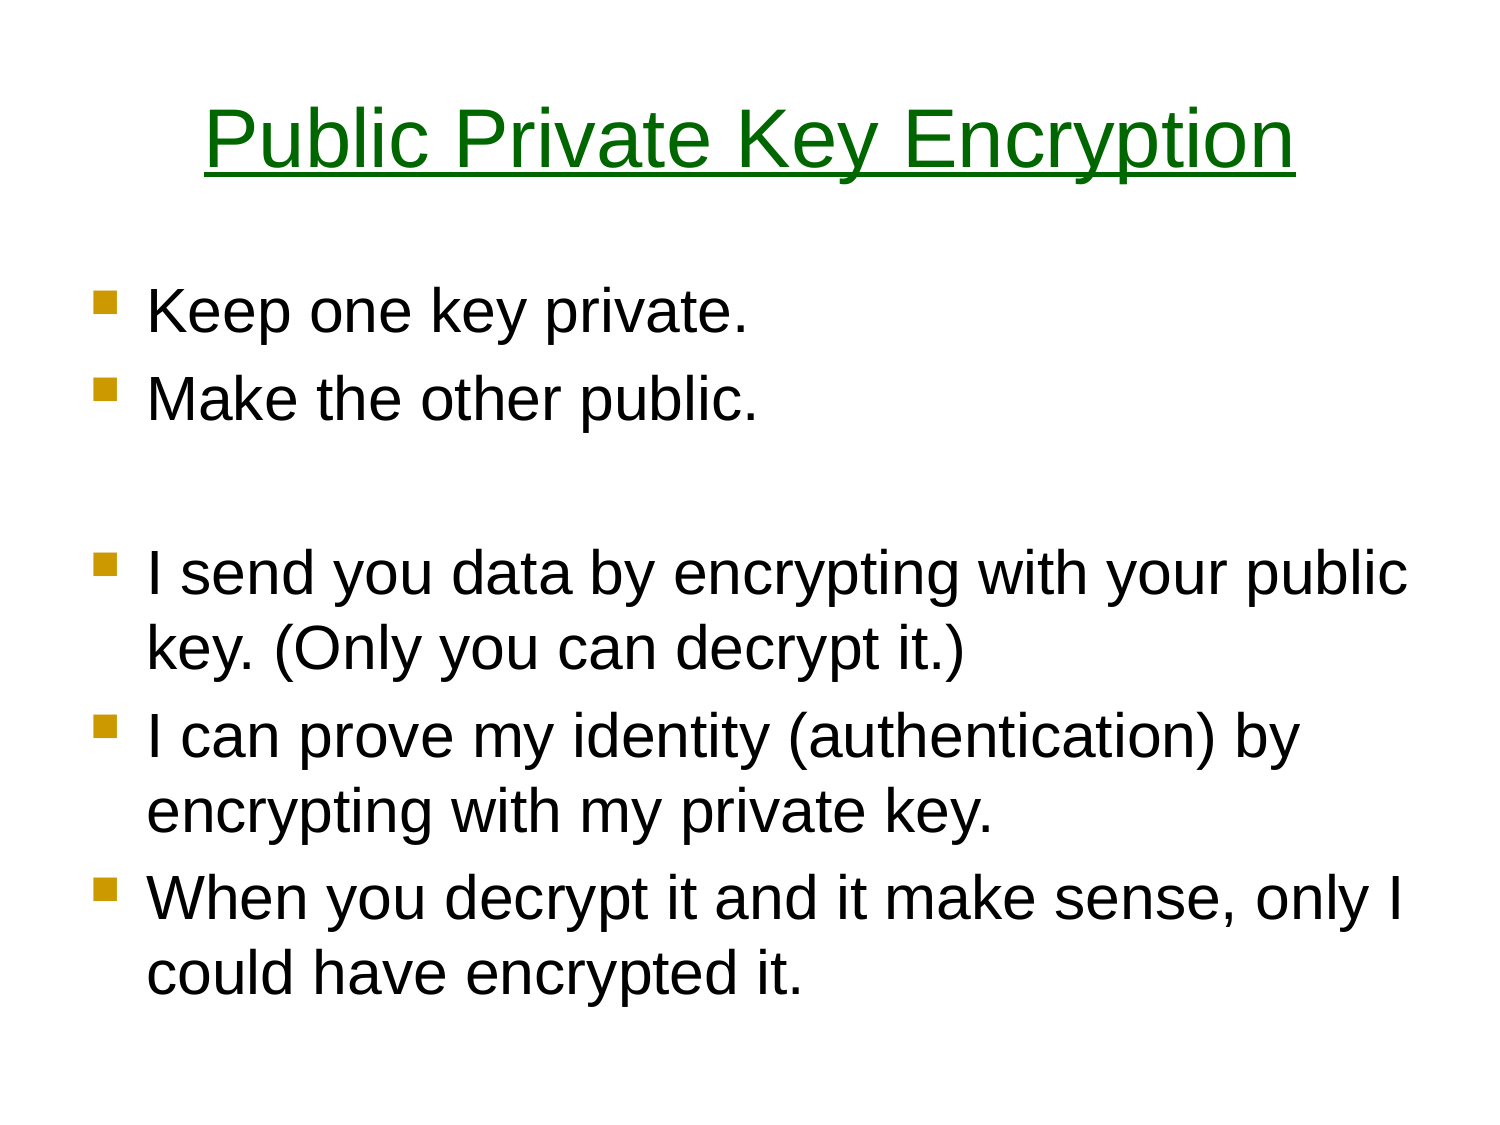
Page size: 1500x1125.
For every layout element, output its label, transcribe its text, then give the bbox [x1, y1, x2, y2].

list Keep one key private. Make the other public. I send you data by encrypting with your public key. (Only you can decrypt it.) I can prove my identity (authentication) by encrypting with my private key. When you decrypt it and it make sense, only I could have encrypted it. [75, 262, 1425, 1006]
title Public Private Key Encryption [75, 88, 1425, 190]
